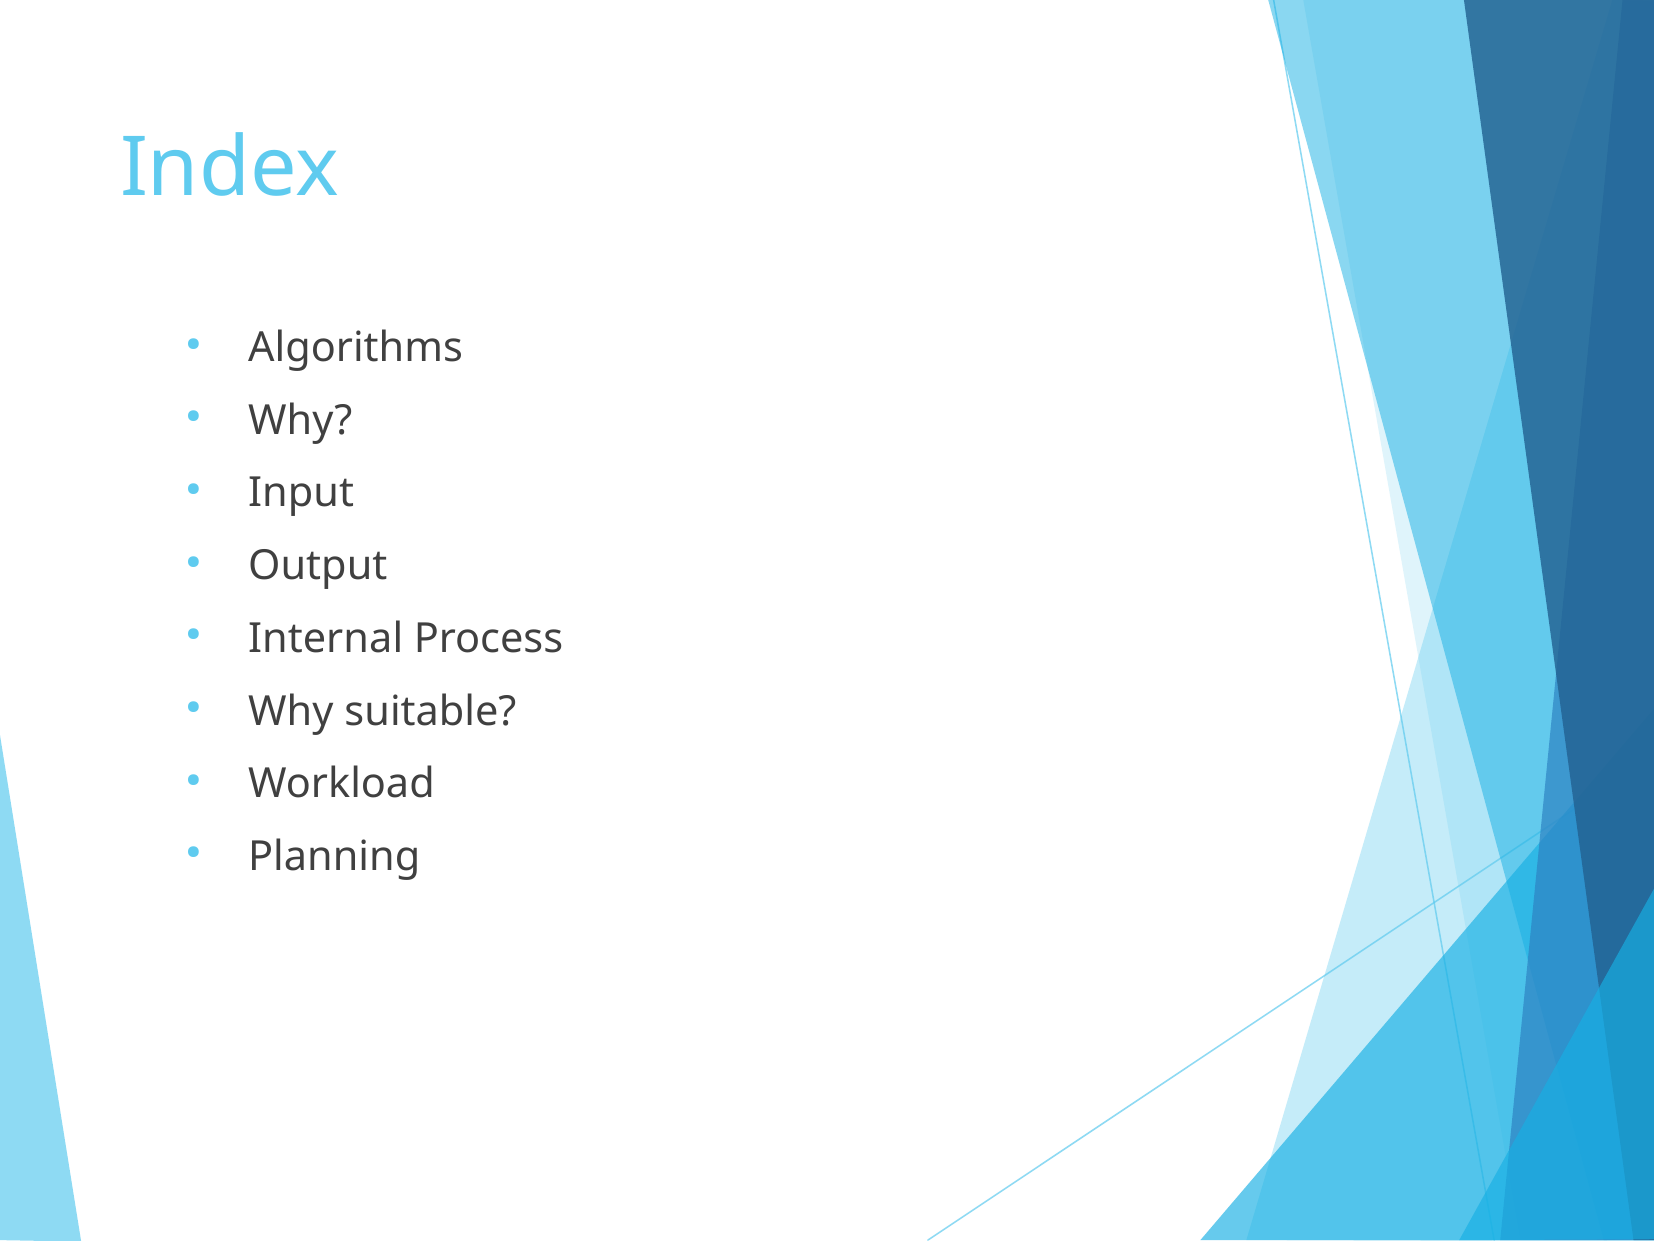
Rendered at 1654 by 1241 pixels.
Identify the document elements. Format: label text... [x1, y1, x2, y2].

list Algorithms Why? Input Output Internal Process Why suitable? Workload Planning [171, 312, 1510, 1032]
title Index [105, 105, 931, 313]
